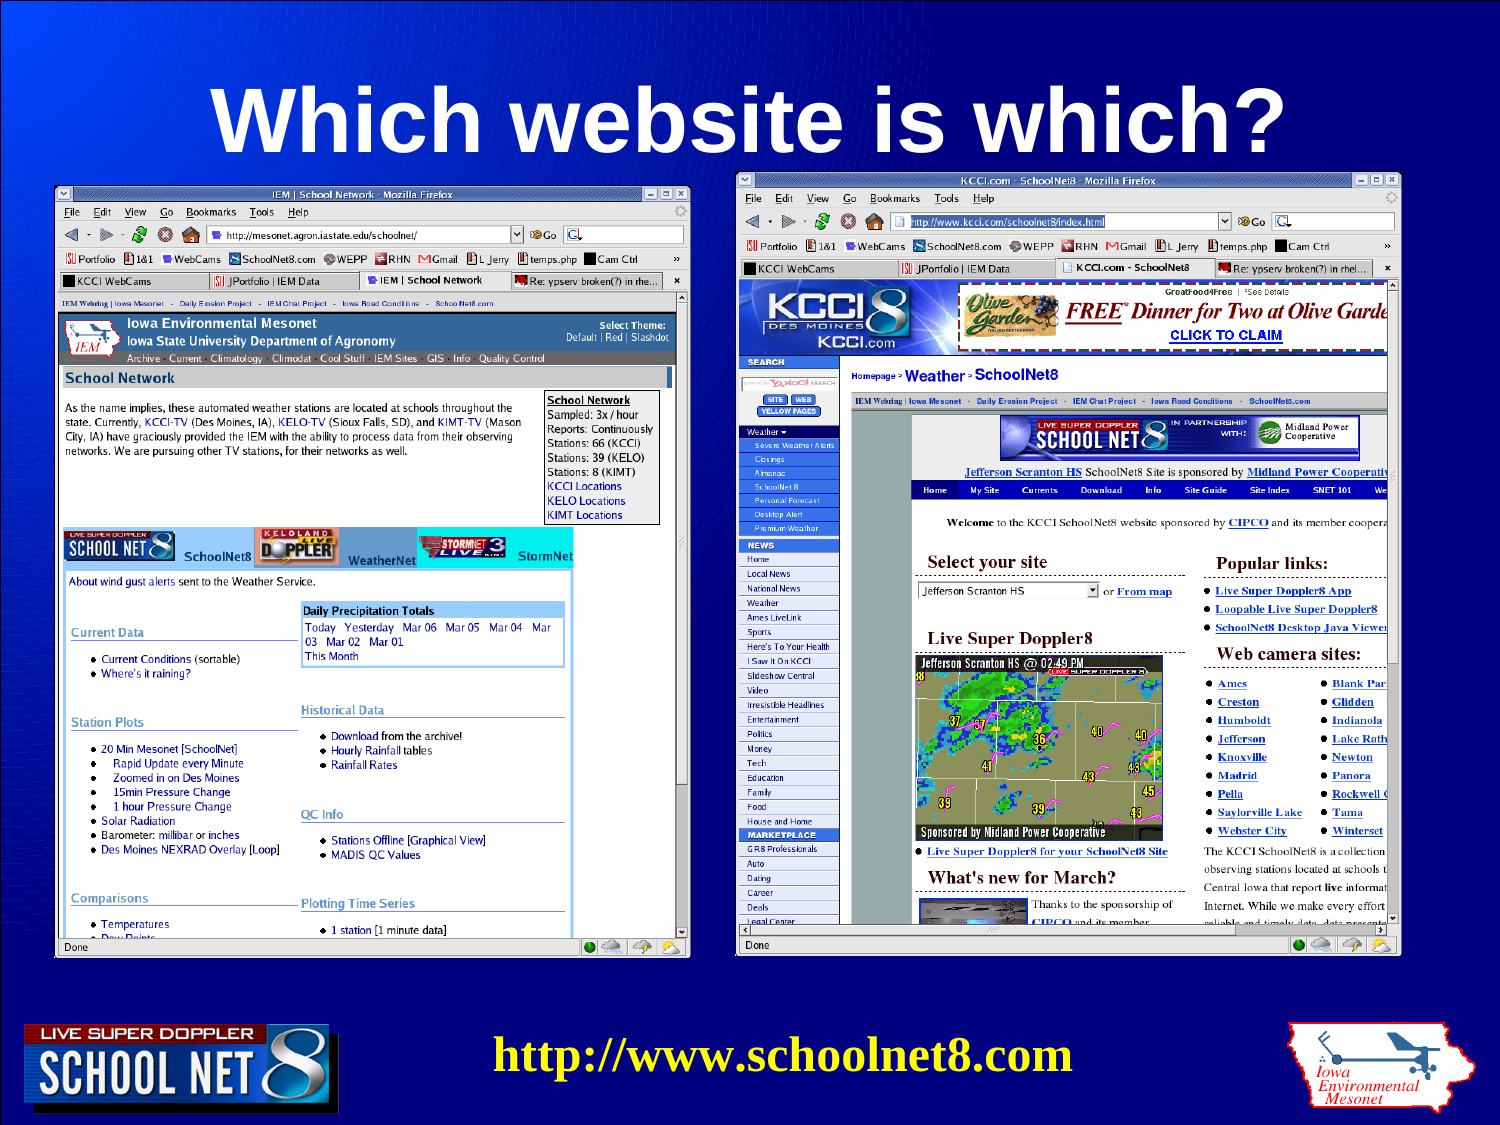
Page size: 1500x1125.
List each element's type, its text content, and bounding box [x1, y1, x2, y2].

picture [1287, 1021, 1476, 1114]
picture [735, 171, 1402, 956]
title Which website is which? [112, 41, 1388, 196]
picture [24, 1024, 329, 1103]
picture [54, 185, 691, 958]
